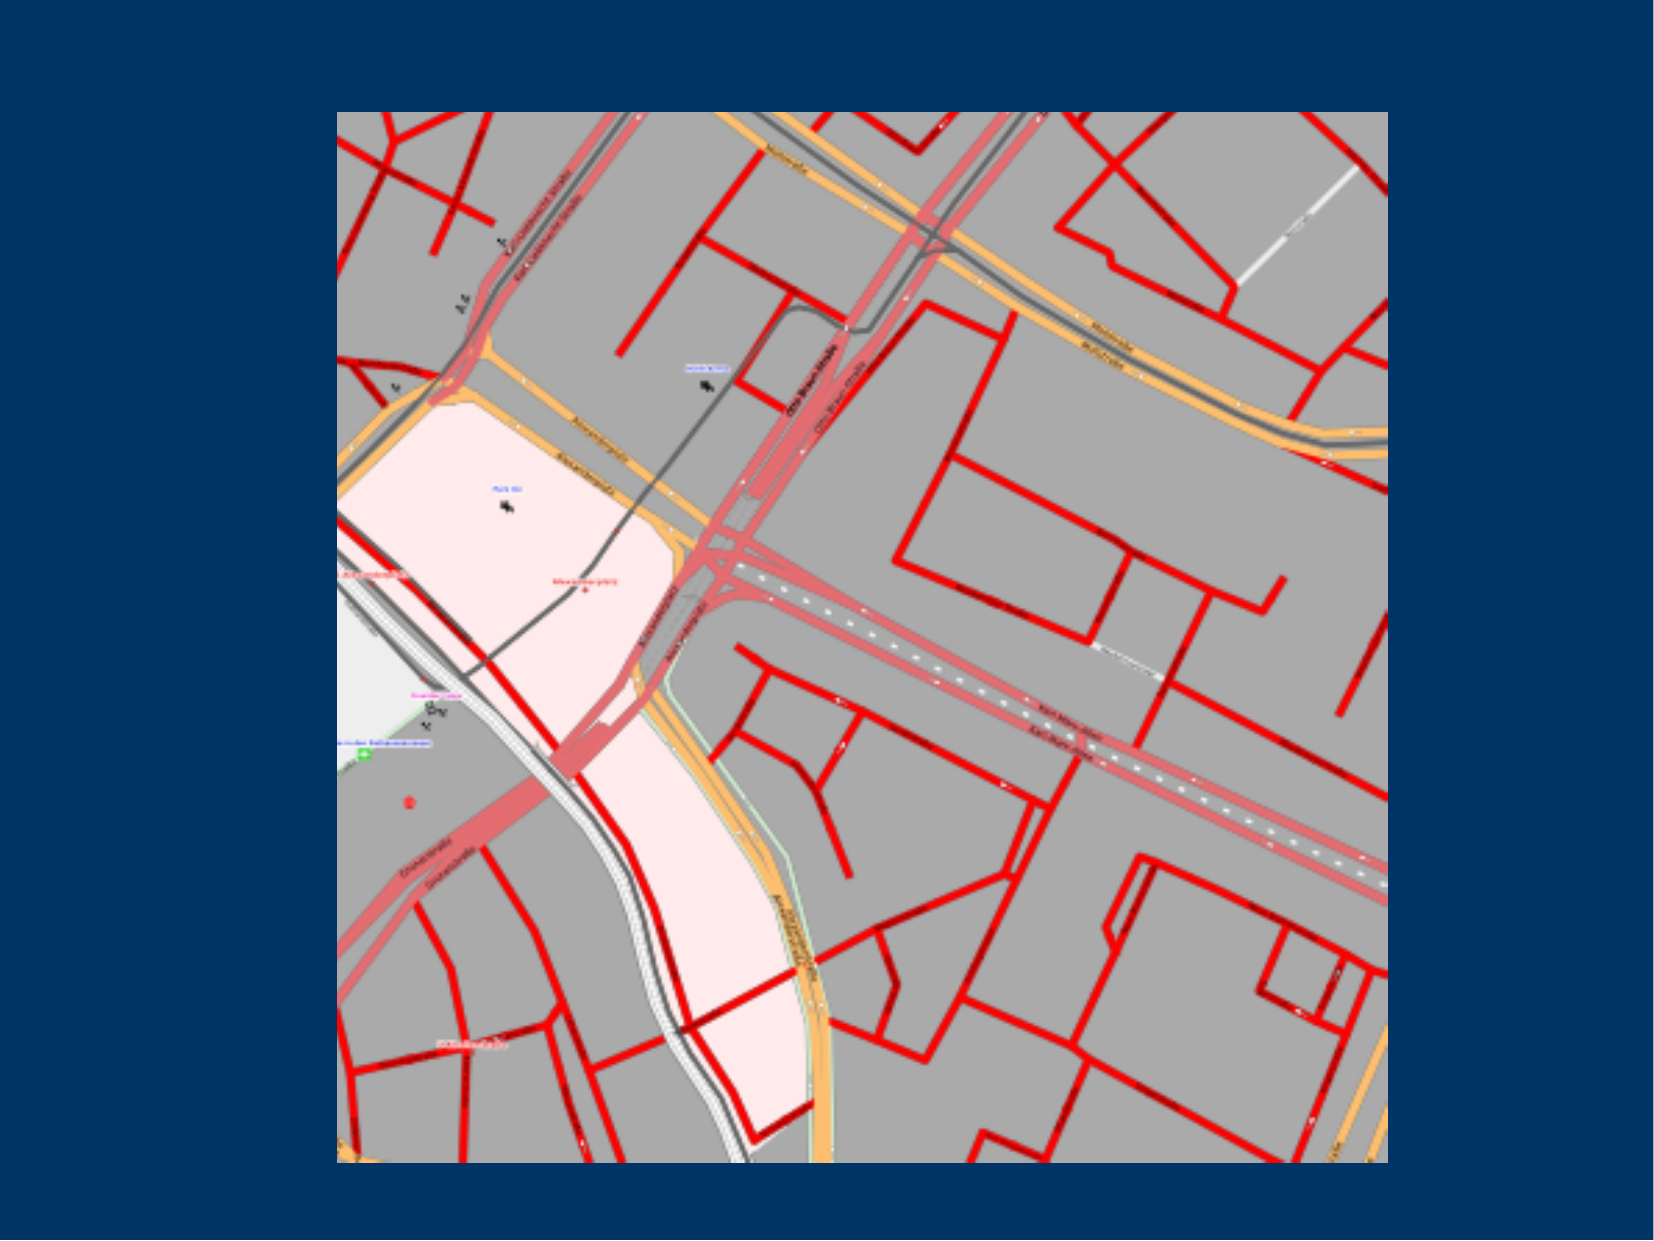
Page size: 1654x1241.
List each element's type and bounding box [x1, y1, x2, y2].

picture [337, 112, 1388, 1163]
